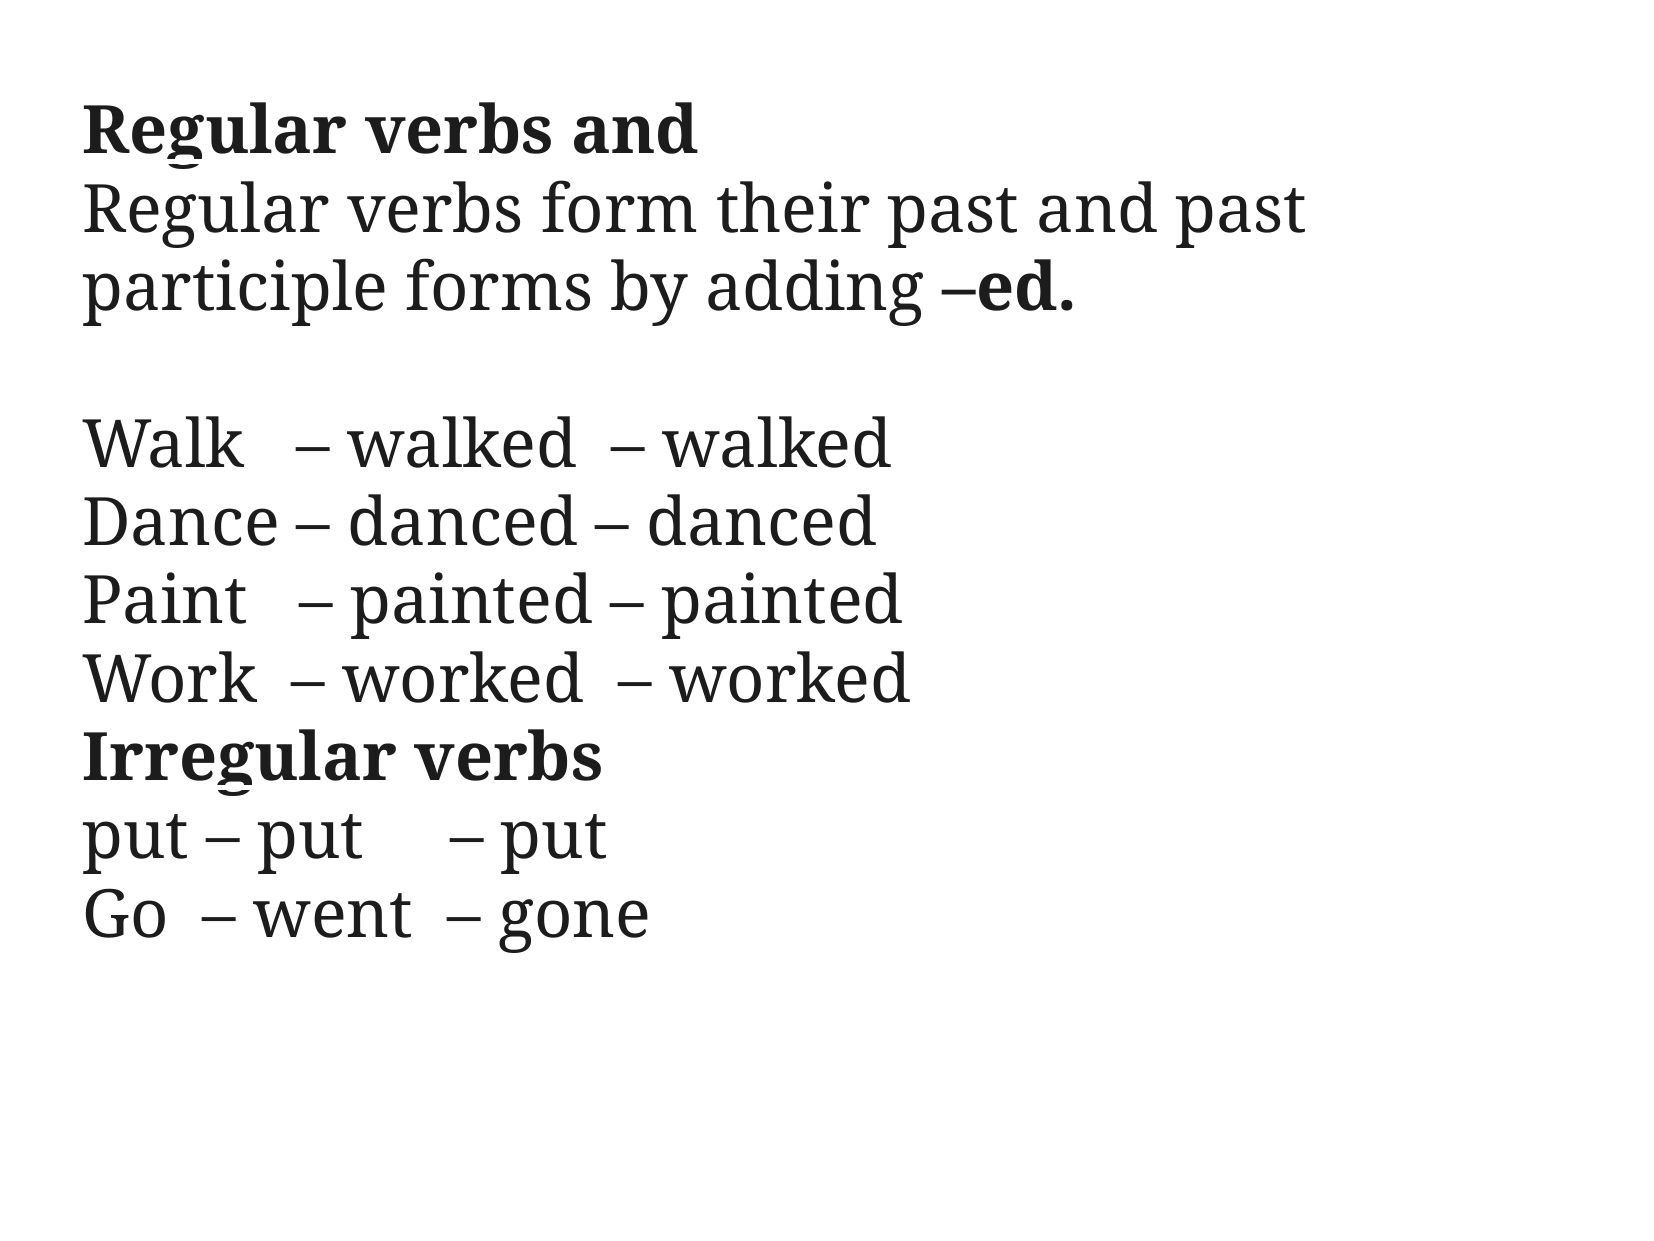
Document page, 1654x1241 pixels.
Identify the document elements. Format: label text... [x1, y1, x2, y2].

text_box Regular verbs and Regular verbs form their past and past participle forms by adding –ed. Walk – walked – walked Dance – danced – danced Paint – painted – painted Work – worked – worked Irregular verbs put – put – put Go – went – gone [82, 90, 1571, 1065]
